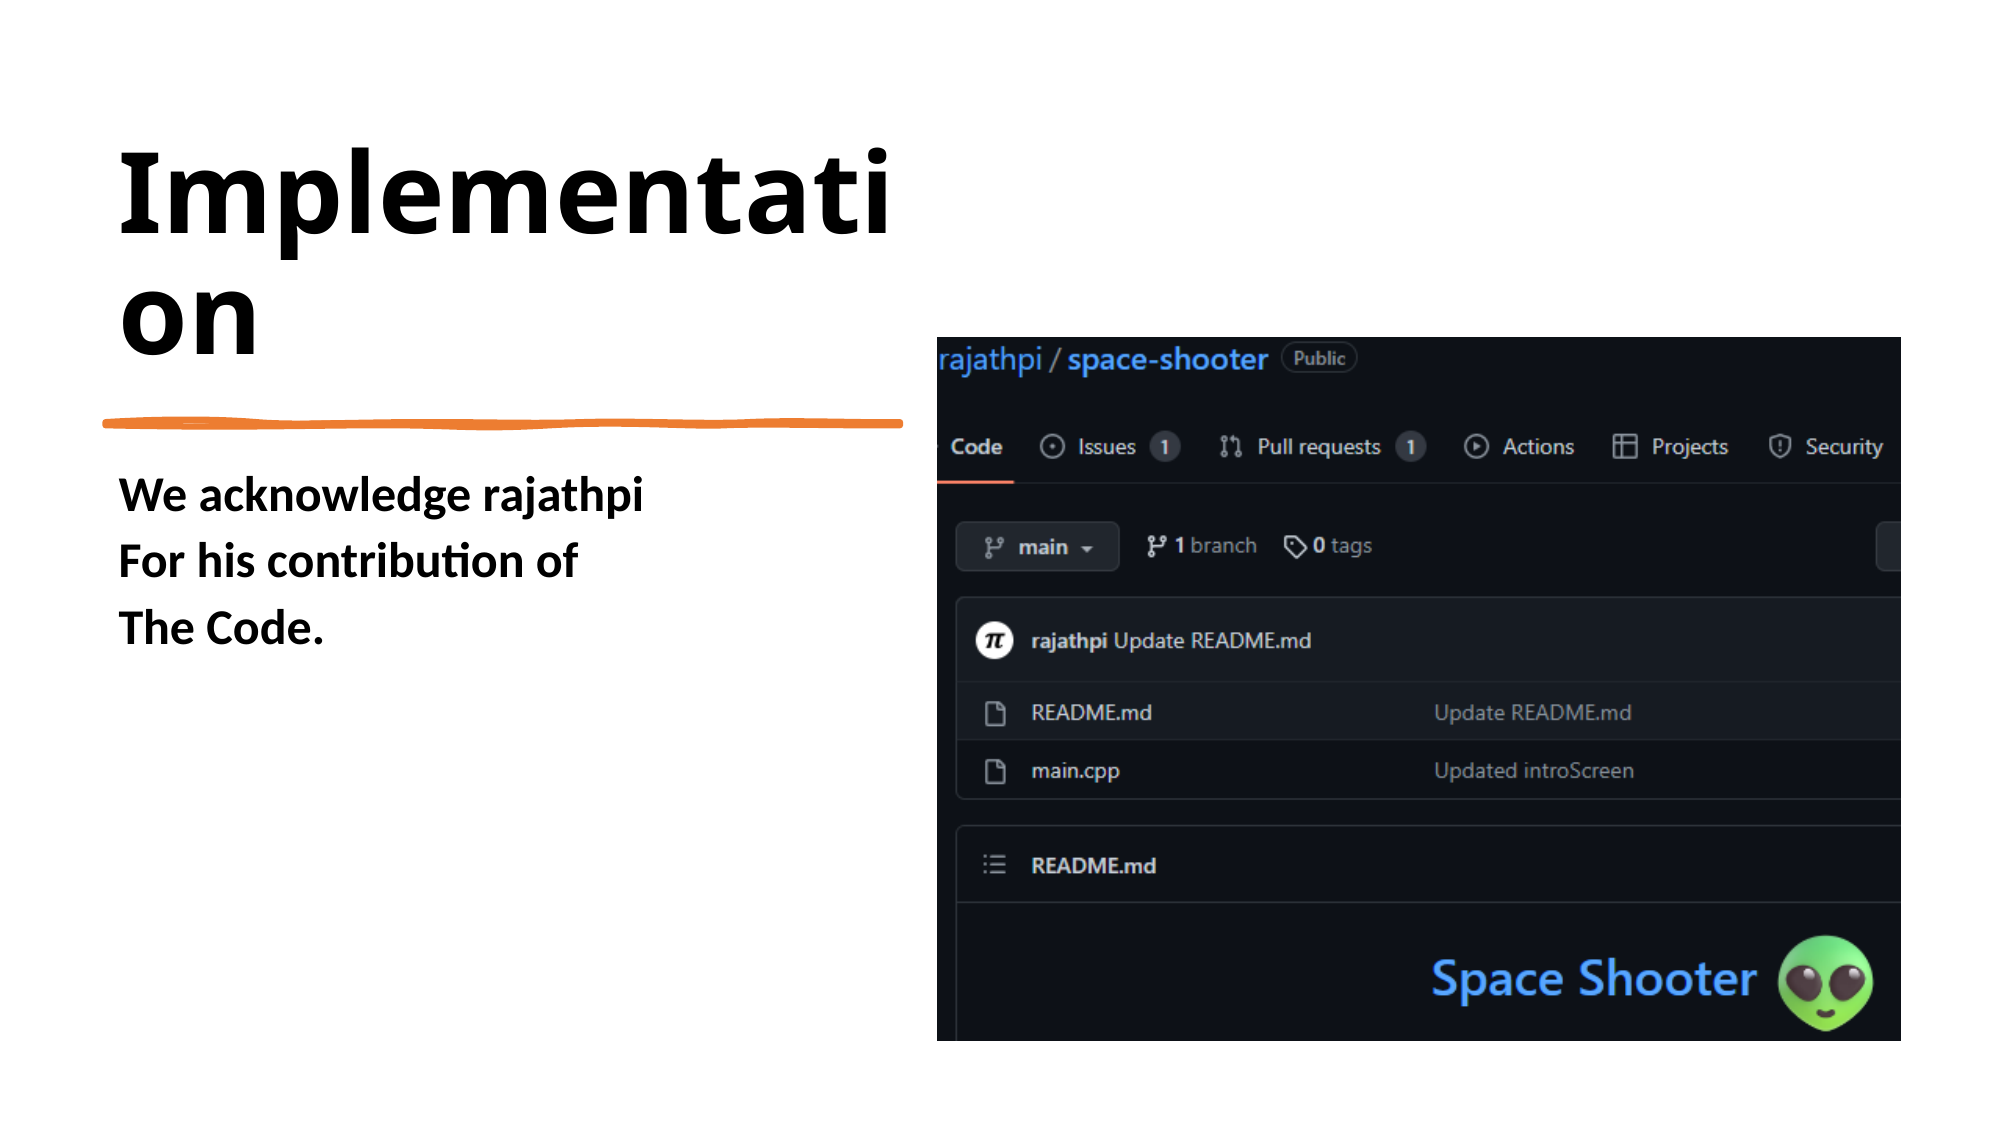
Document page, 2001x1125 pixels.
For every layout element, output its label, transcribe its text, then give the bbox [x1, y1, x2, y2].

title Implementation [103, 104, 938, 387]
text_box We acknowledge rajathpi For his contribution of The Code. [103, 460, 666, 1020]
picture [937, 337, 1901, 1041]
text_box [105, 420, 901, 427]
